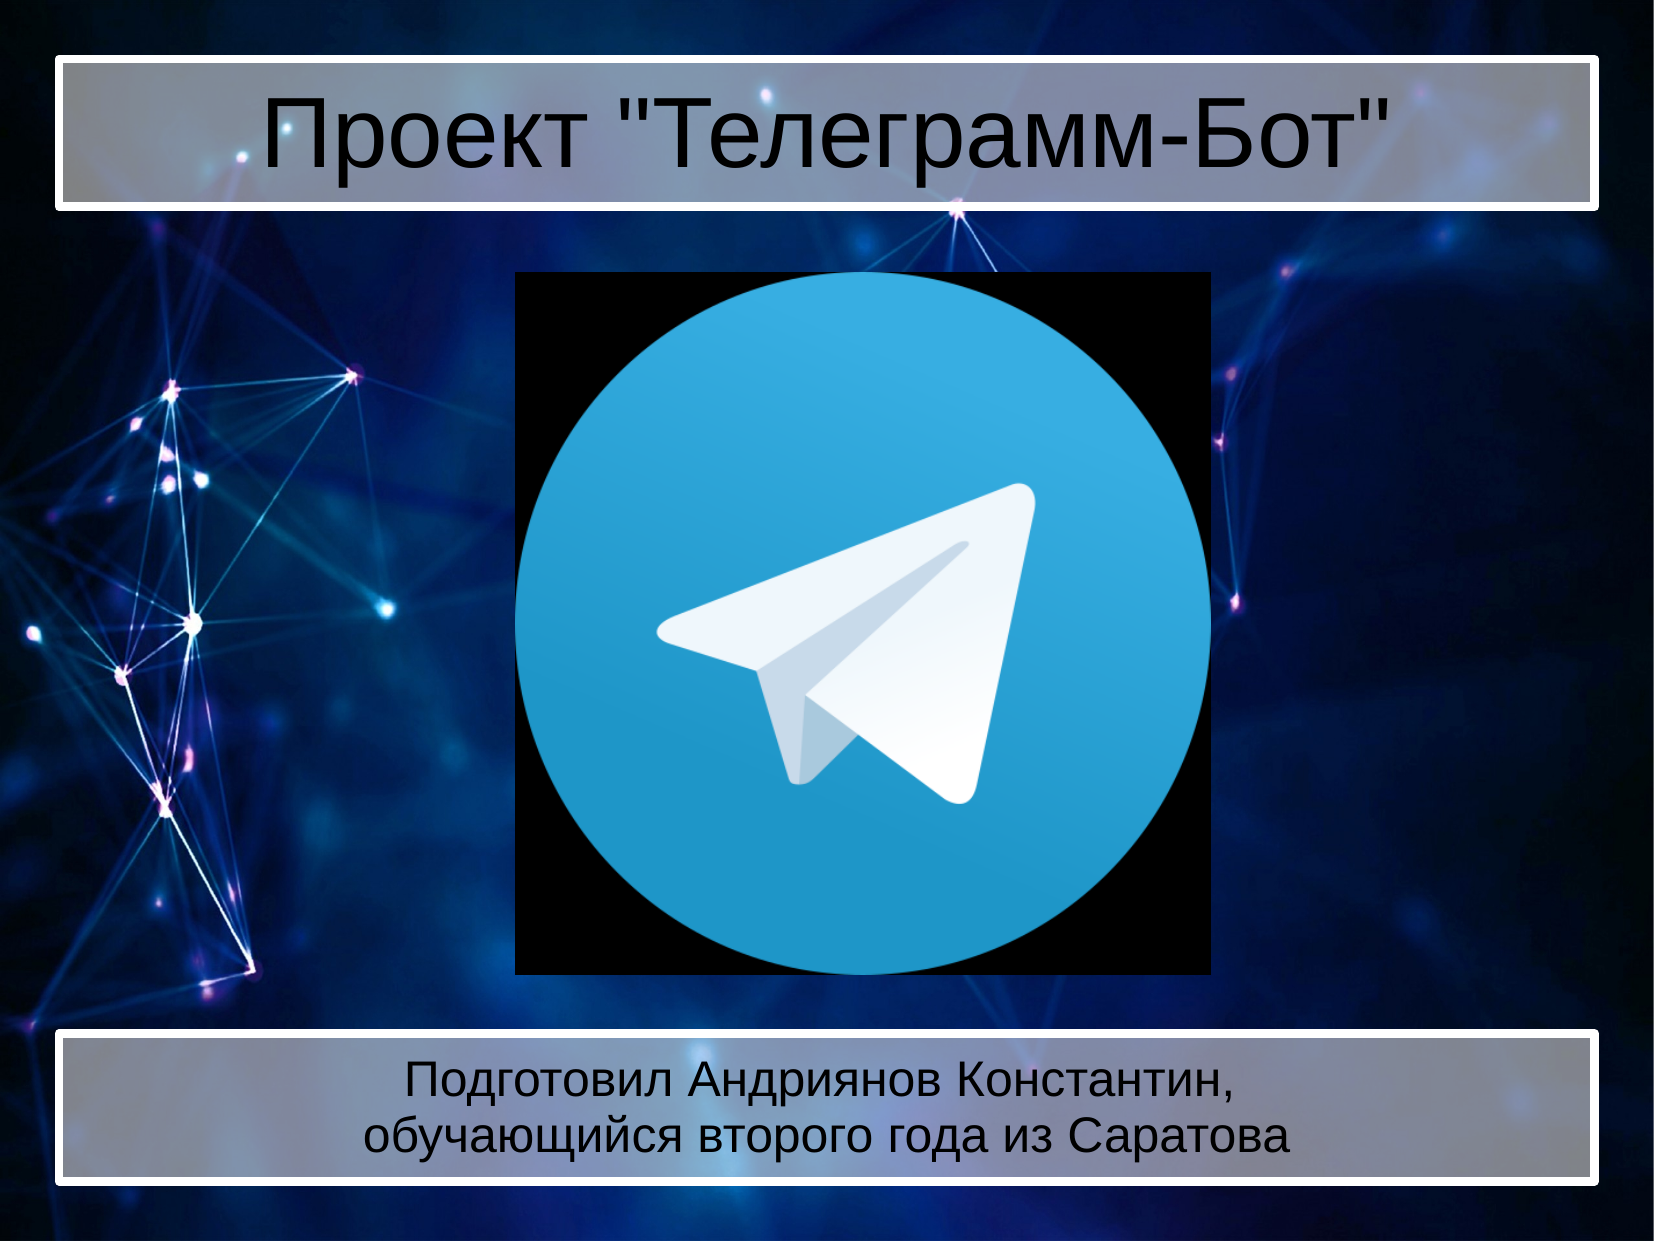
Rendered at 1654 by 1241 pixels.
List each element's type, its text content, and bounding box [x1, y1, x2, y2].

title Подготовил Андриянов Константин, обучающийся второго года из Саратова [59, 1033, 1595, 1182]
picture [0, 0, 1654, 1241]
title Проект "Телеграмм-Бот" [59, 59, 1595, 207]
